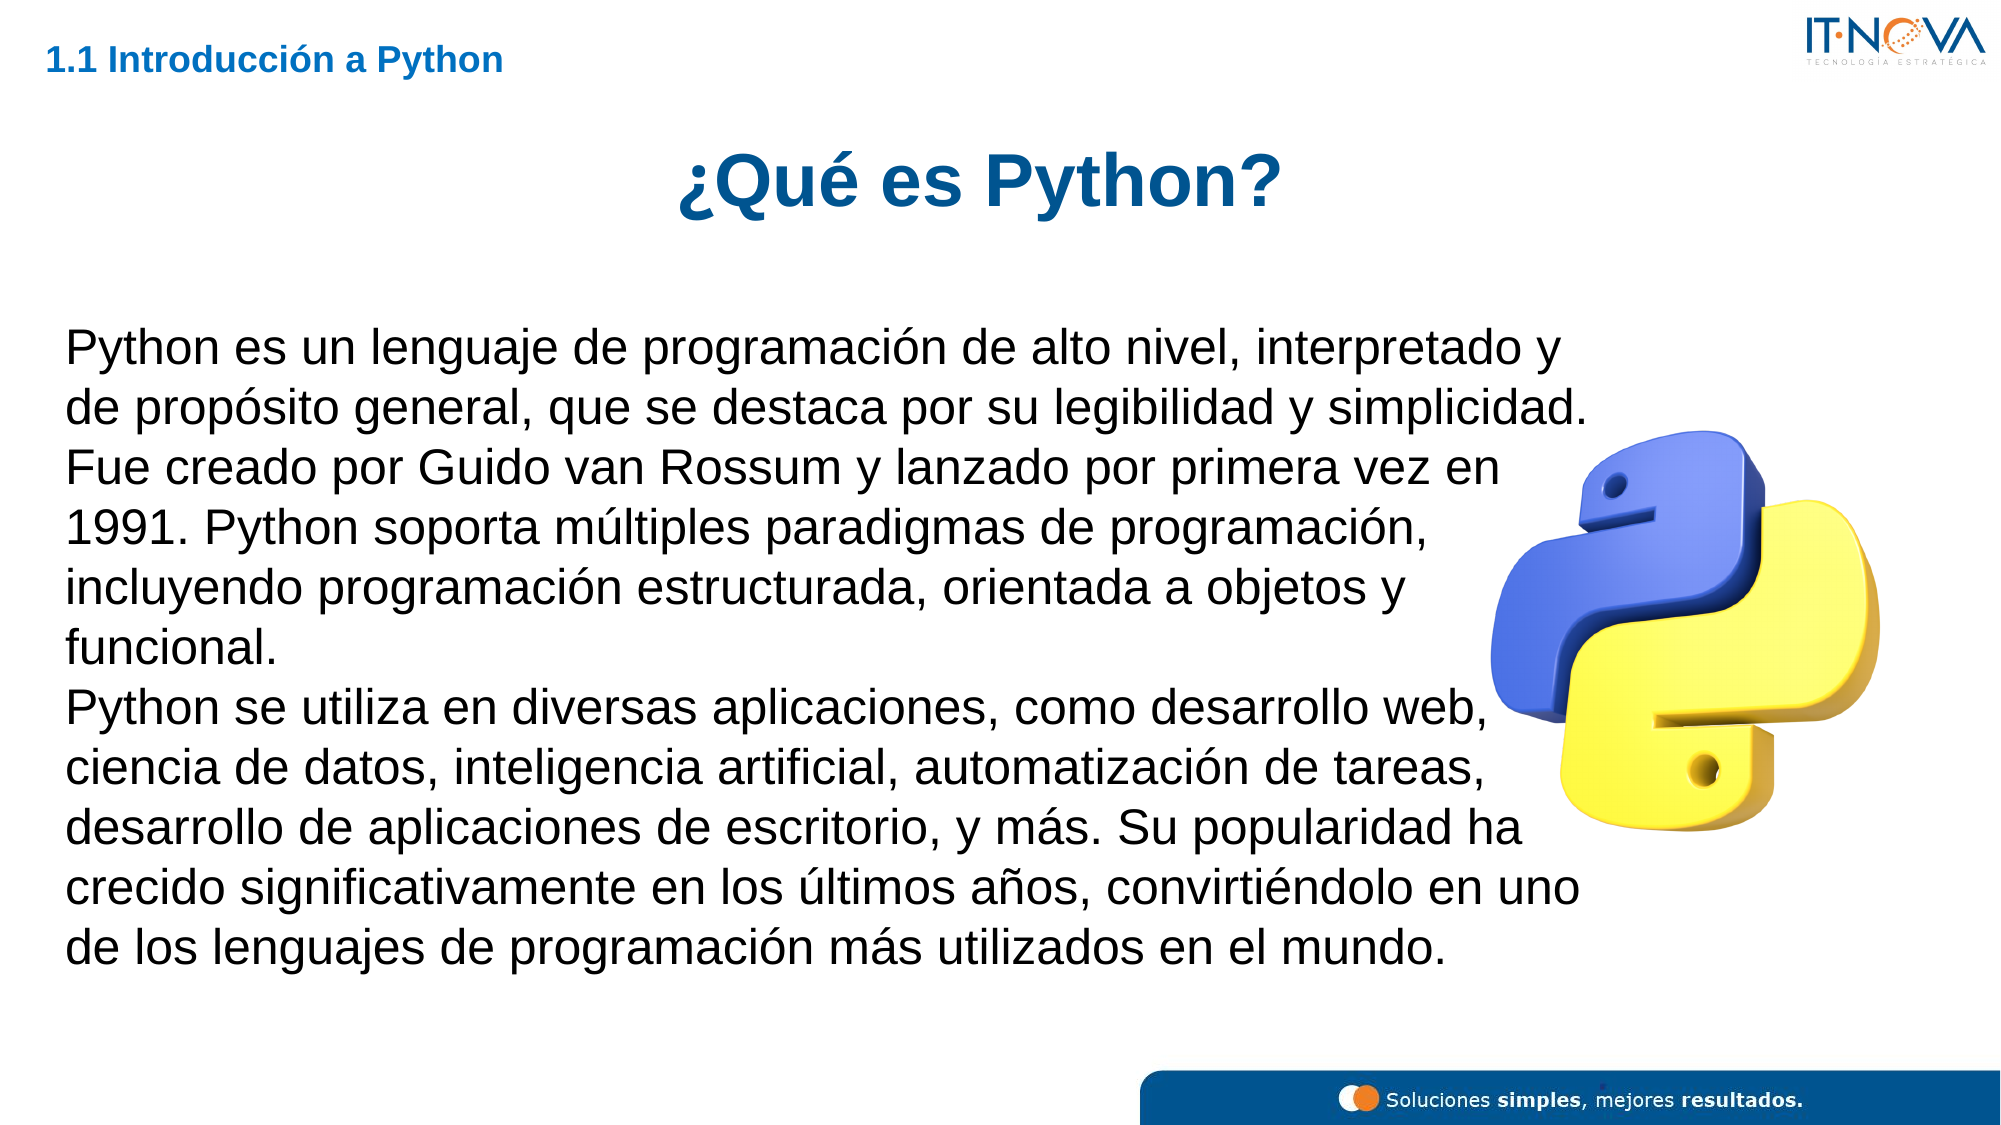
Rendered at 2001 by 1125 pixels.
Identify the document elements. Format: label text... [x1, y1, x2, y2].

text_box ¿Qué es Python? [663, 123, 1333, 230]
text_box 1.1 Introducción a Python [30, 27, 548, 89]
text_box Python es un lenguaje de programación de alto nivel, interpretado y de propósito general, que se destaca por su legibilidad y simplicidad. Fue creado por Guido van Rossum y lanzado por primera vez en 1991. Python soporta múltiples paradigmas de programación, incluyendo programación estructurada, orientada a objetos y funcional. Python se utiliza en diversas aplicaciones, como desarrollo web, ciencia de datos, inteligencia artificial, automatización de tareas, desarrollo de aplicaciones de escritorio, y más. Su popularidad ha crecido significativamente en los últimos años, convirtiéndolo en uno de los lenguajes de programación más utilizados en el mundo. [49, 307, 1628, 1050]
picture [1461, 408, 1912, 859]
